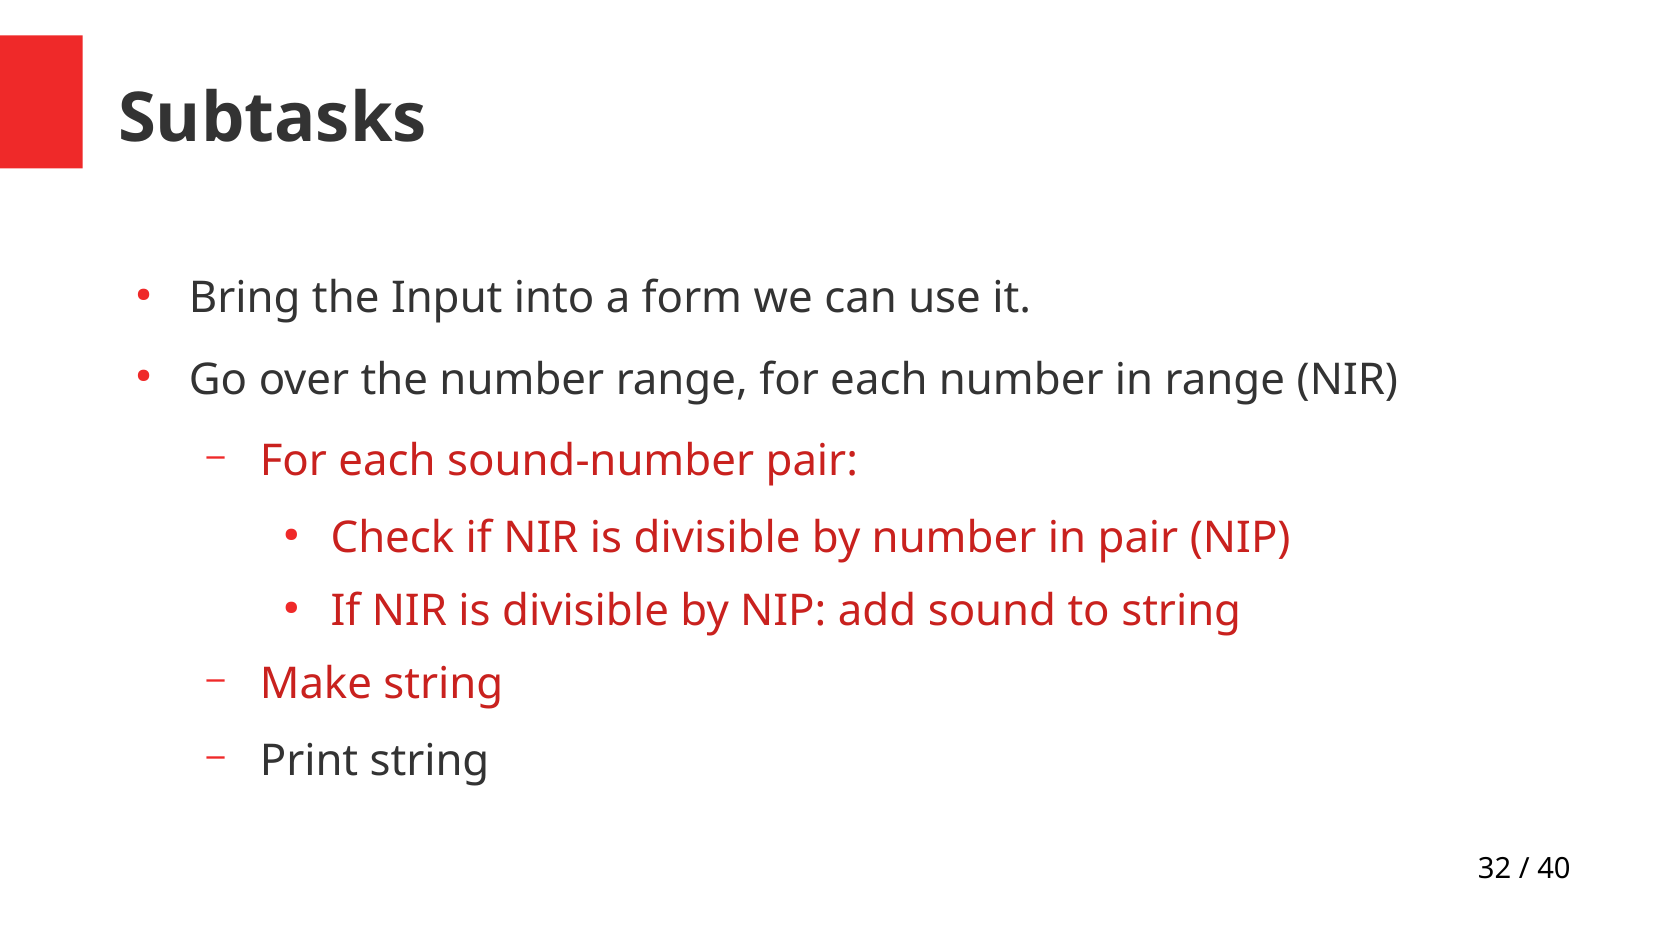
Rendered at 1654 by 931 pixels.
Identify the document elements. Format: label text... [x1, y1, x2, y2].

list Bring the Input into a form we can use it. Go over the number range, for each number in range (NIR) For each sound-number pair: Check if NIR is divisible by number in pair (NIP) If NIR is divisible by NIP: add sound to string Make string Print string [118, 265, 1536, 806]
title Subtasks [118, 37, 1571, 193]
